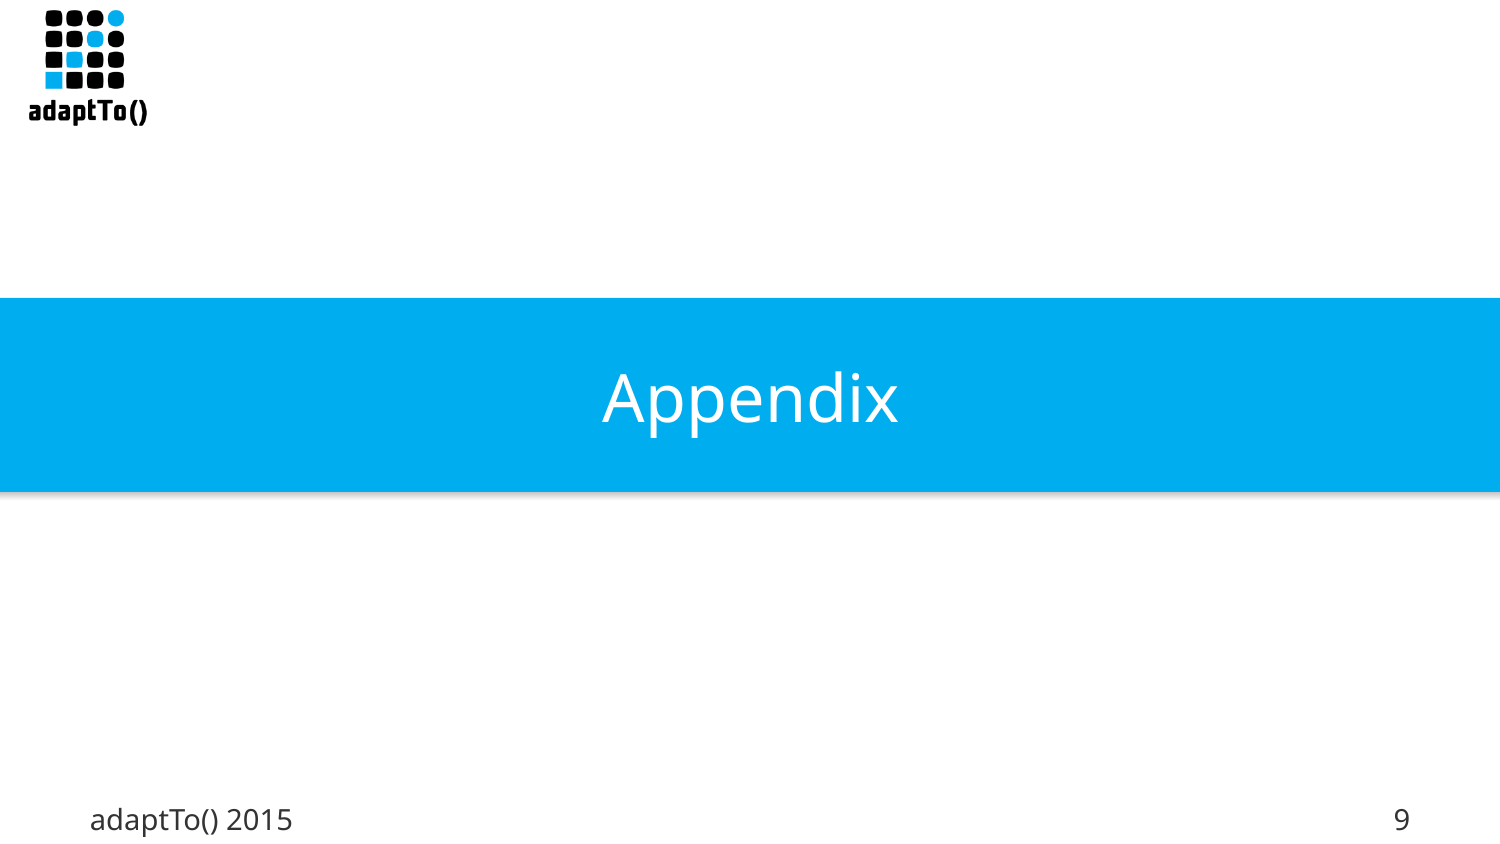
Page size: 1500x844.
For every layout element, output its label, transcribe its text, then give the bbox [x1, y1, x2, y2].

picture [27, 6, 148, 127]
slide_number adaptTo() 2015 [75, 793, 425, 827]
subtitle Appendix [73, 324, 1430, 467]
slide_number <number> [1074, 793, 1425, 827]
